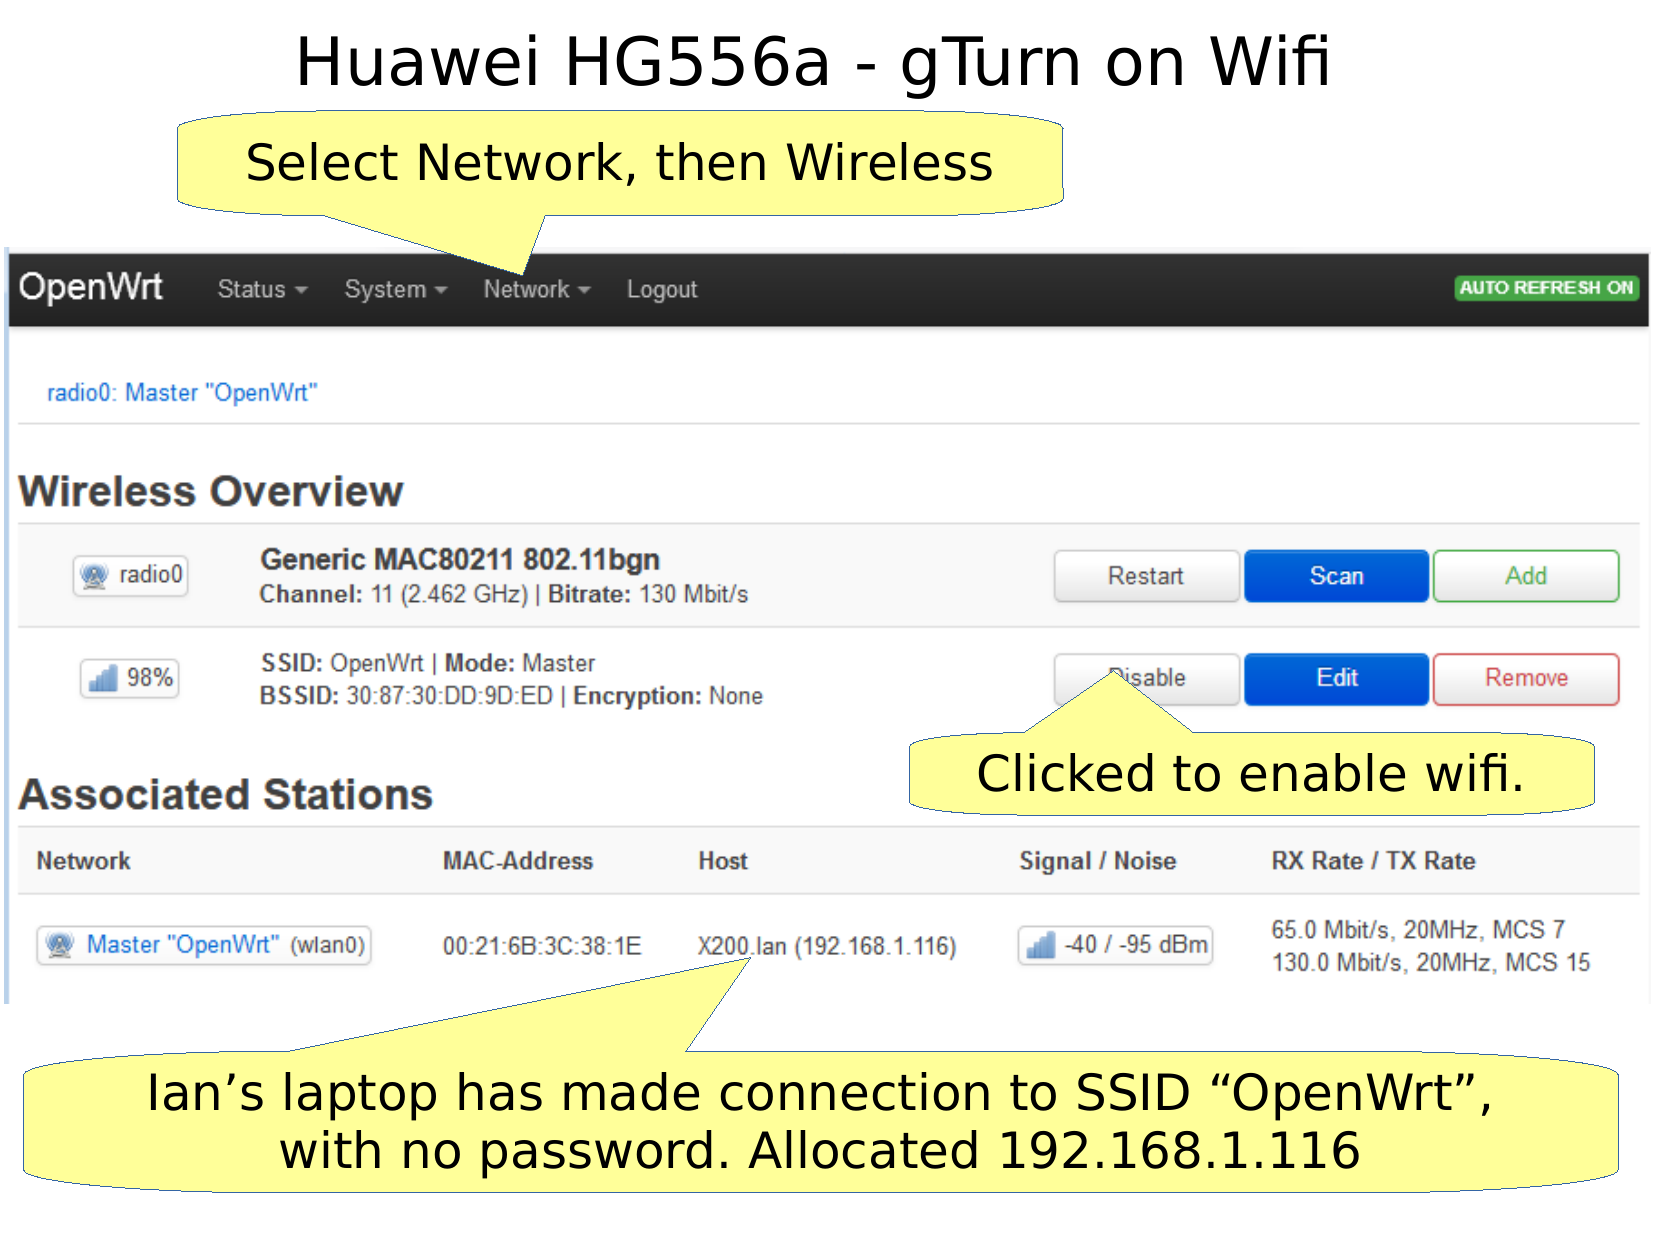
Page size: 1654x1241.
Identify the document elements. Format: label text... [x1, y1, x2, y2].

title Huawei HG556a - gTurn on Wifi [70, 23, 1560, 102]
text_box Clicked to enable wifi. [909, 670, 1595, 816]
text_box Ian’s laptop has made connection to SSID “OpenWrt”, with no password. Allocated 192.168.1.116 [23, 957, 1619, 1193]
picture [4, 247, 1651, 1004]
text_box Select Network, then Wireless [177, 110, 1064, 276]
